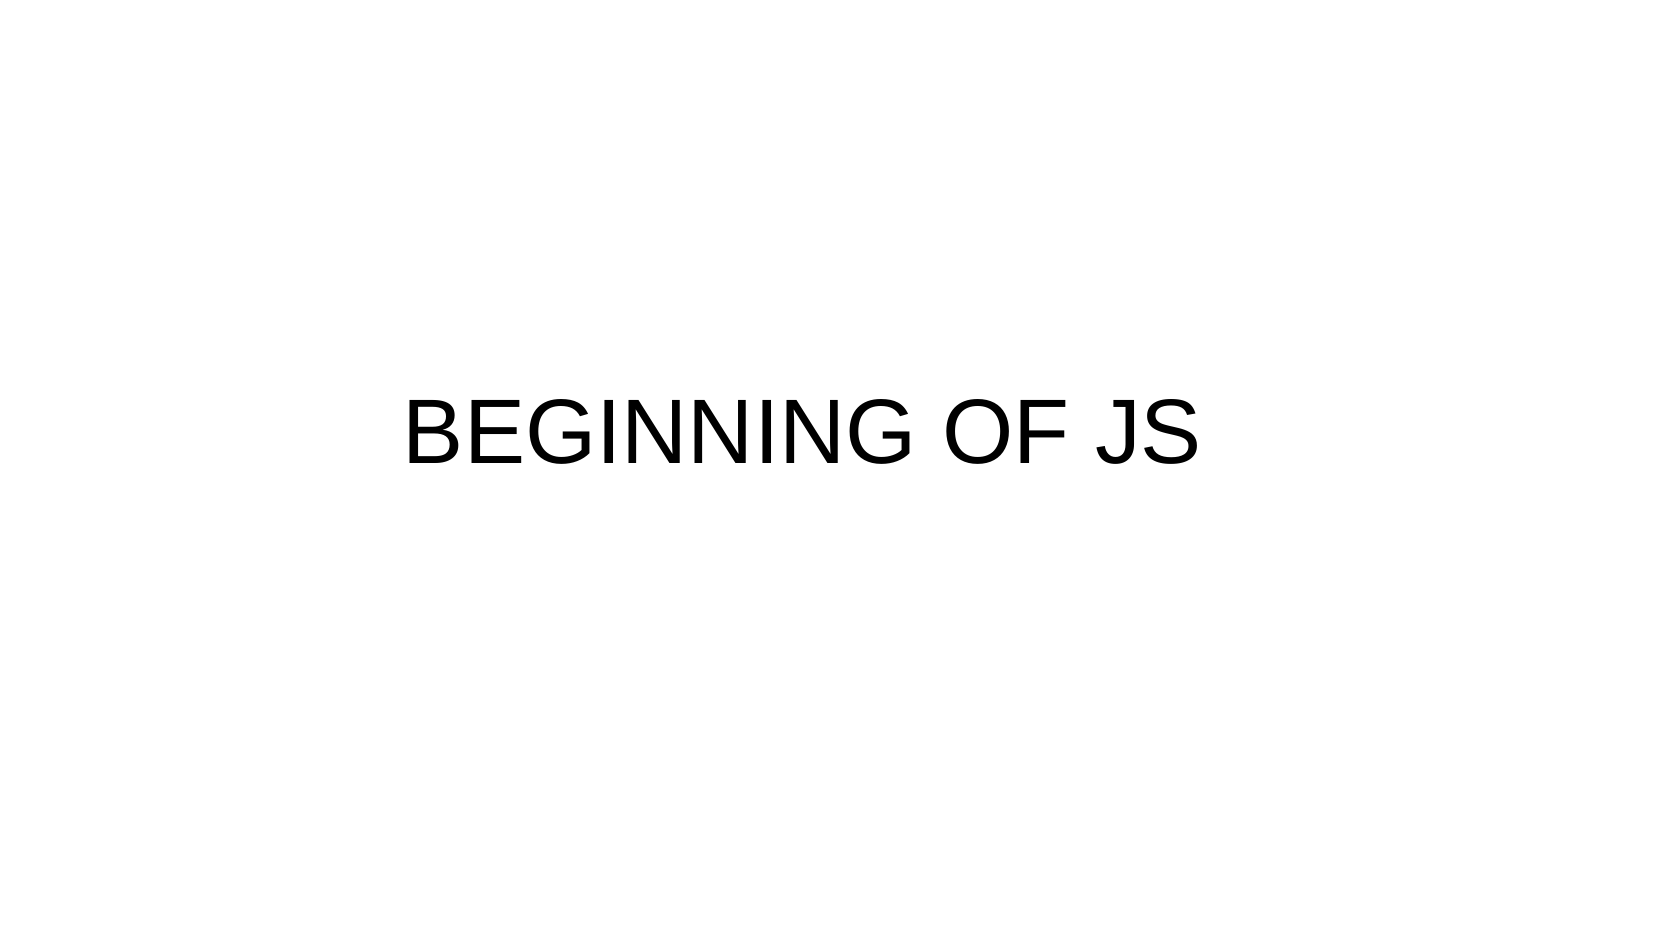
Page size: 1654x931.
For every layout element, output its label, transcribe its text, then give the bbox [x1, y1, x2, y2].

title BEGINNING OF JS [59, 354, 1548, 510]
